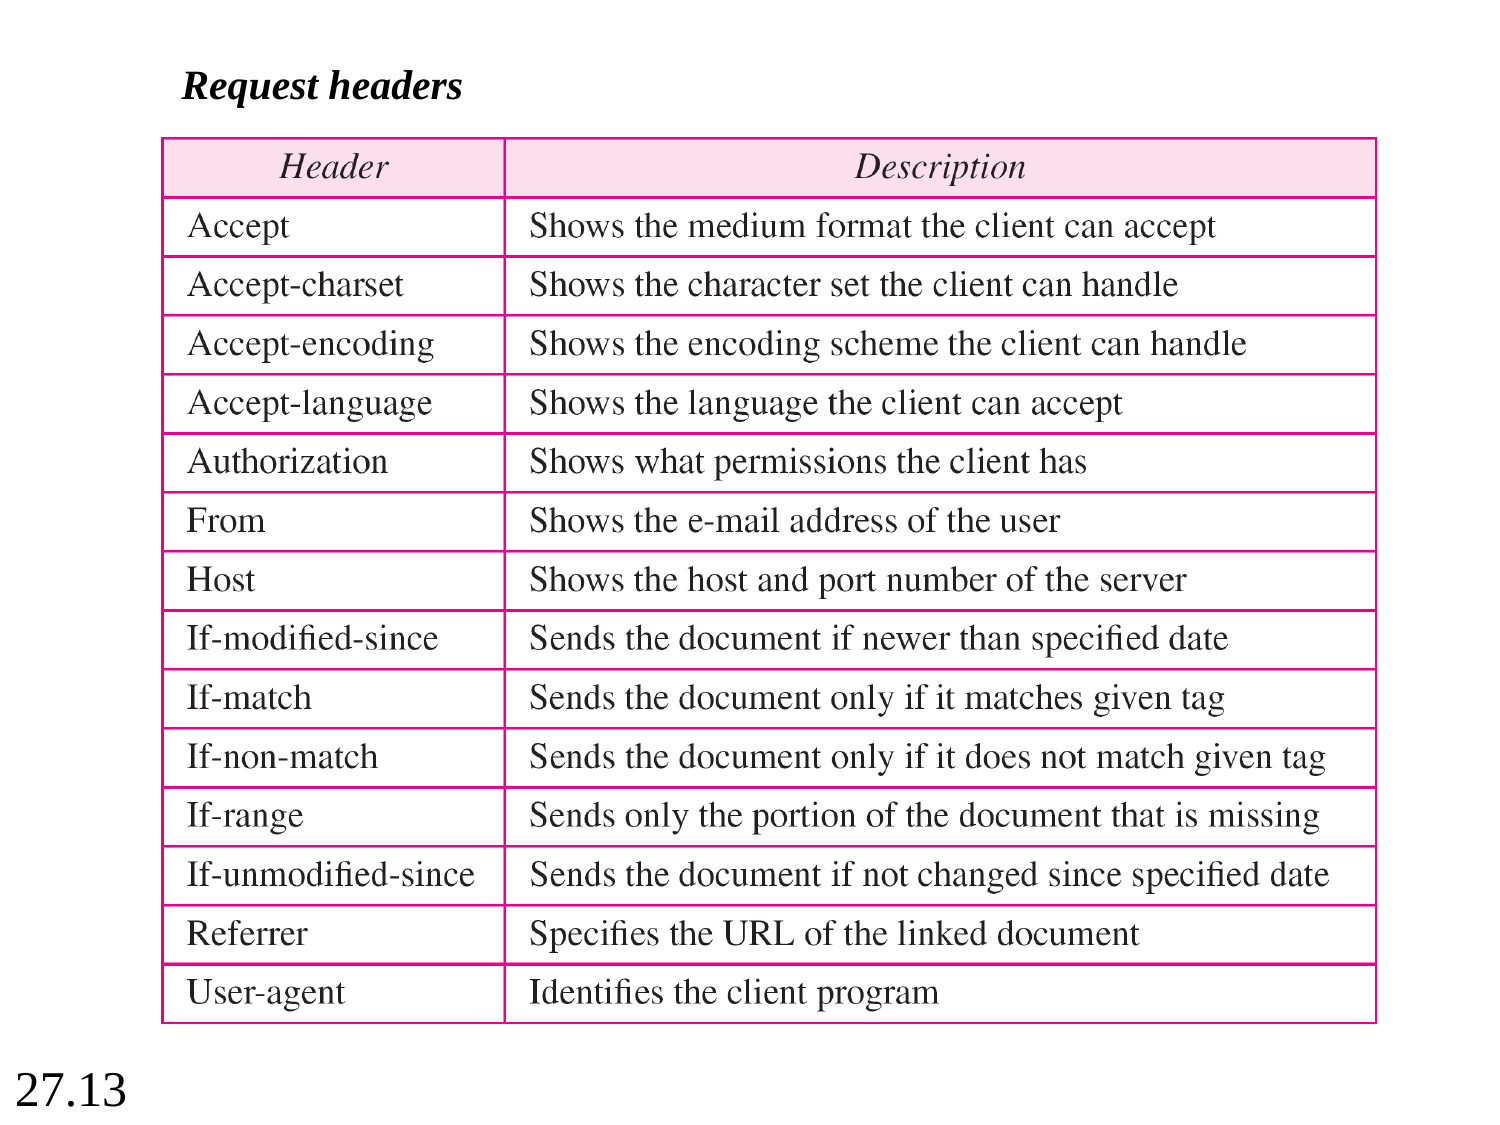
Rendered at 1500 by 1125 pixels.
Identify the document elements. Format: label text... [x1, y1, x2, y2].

picture [150, 124, 1389, 1039]
text_box Request headers [166, 50, 479, 116]
